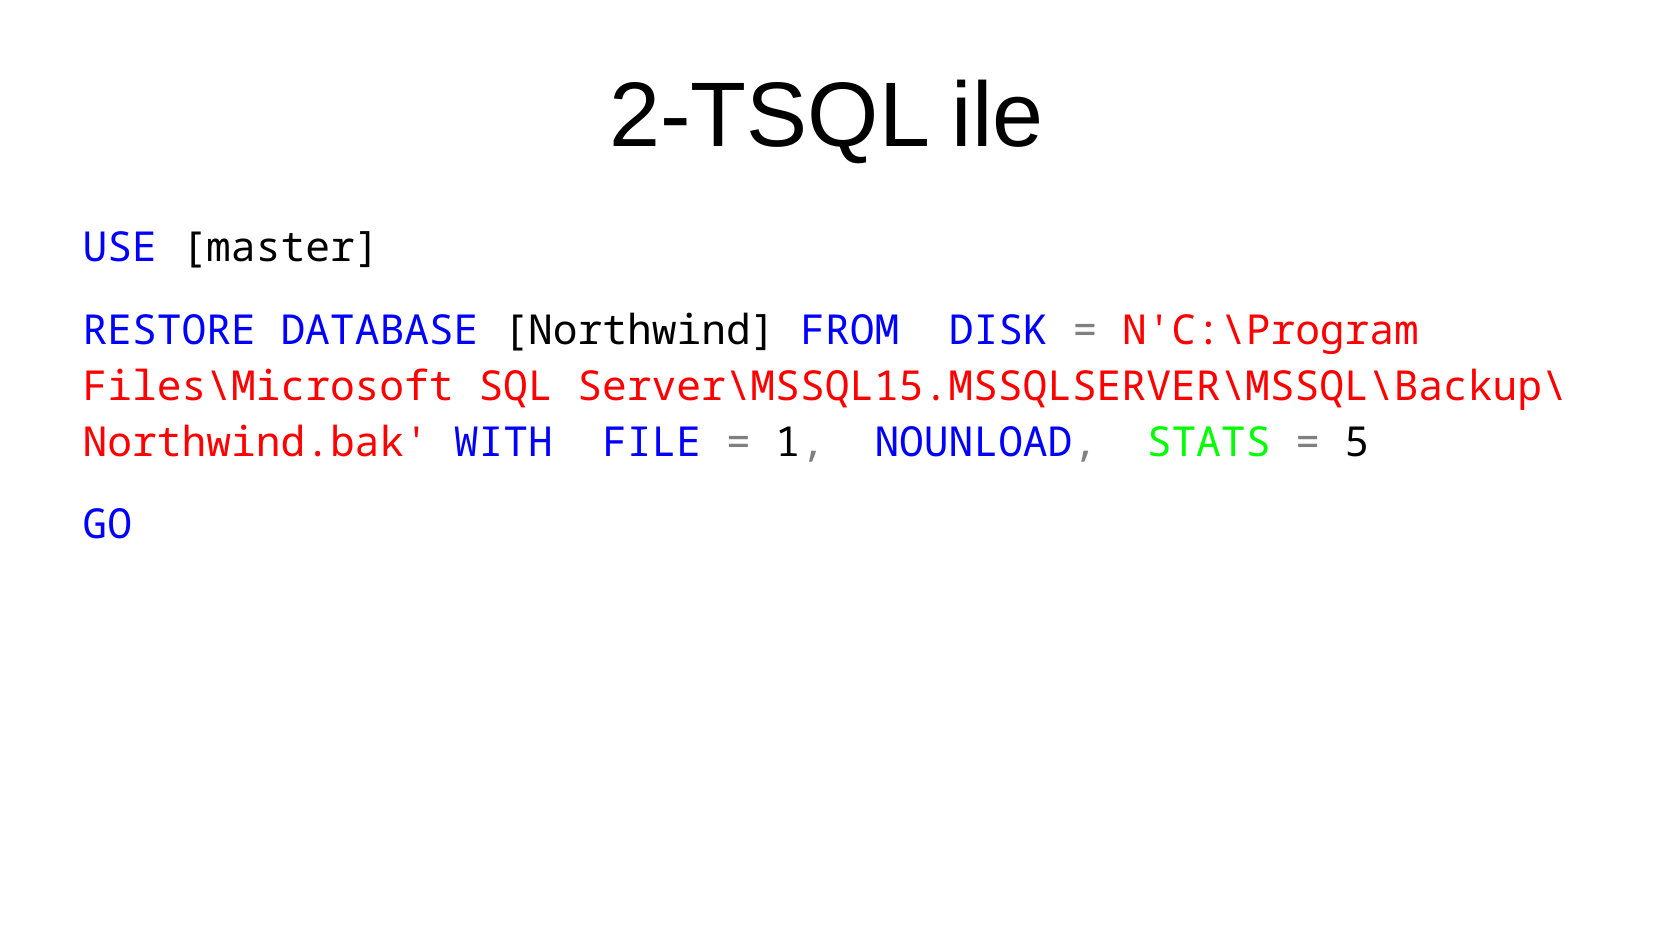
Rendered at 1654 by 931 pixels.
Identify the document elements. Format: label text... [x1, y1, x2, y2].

list USE [master] RESTORE DATABASE [Northwind] FROM DISK = N'C:\Program Files\Microsoft SQL Server\MSSQL15.MSSQLSERVER\MSSQL\Backup\Northwind.bak' WITH FILE = 1, NOUNLOAD, STATS = 5 GO [82, 217, 1571, 591]
title 2-TSQL ile [82, 37, 1571, 193]
